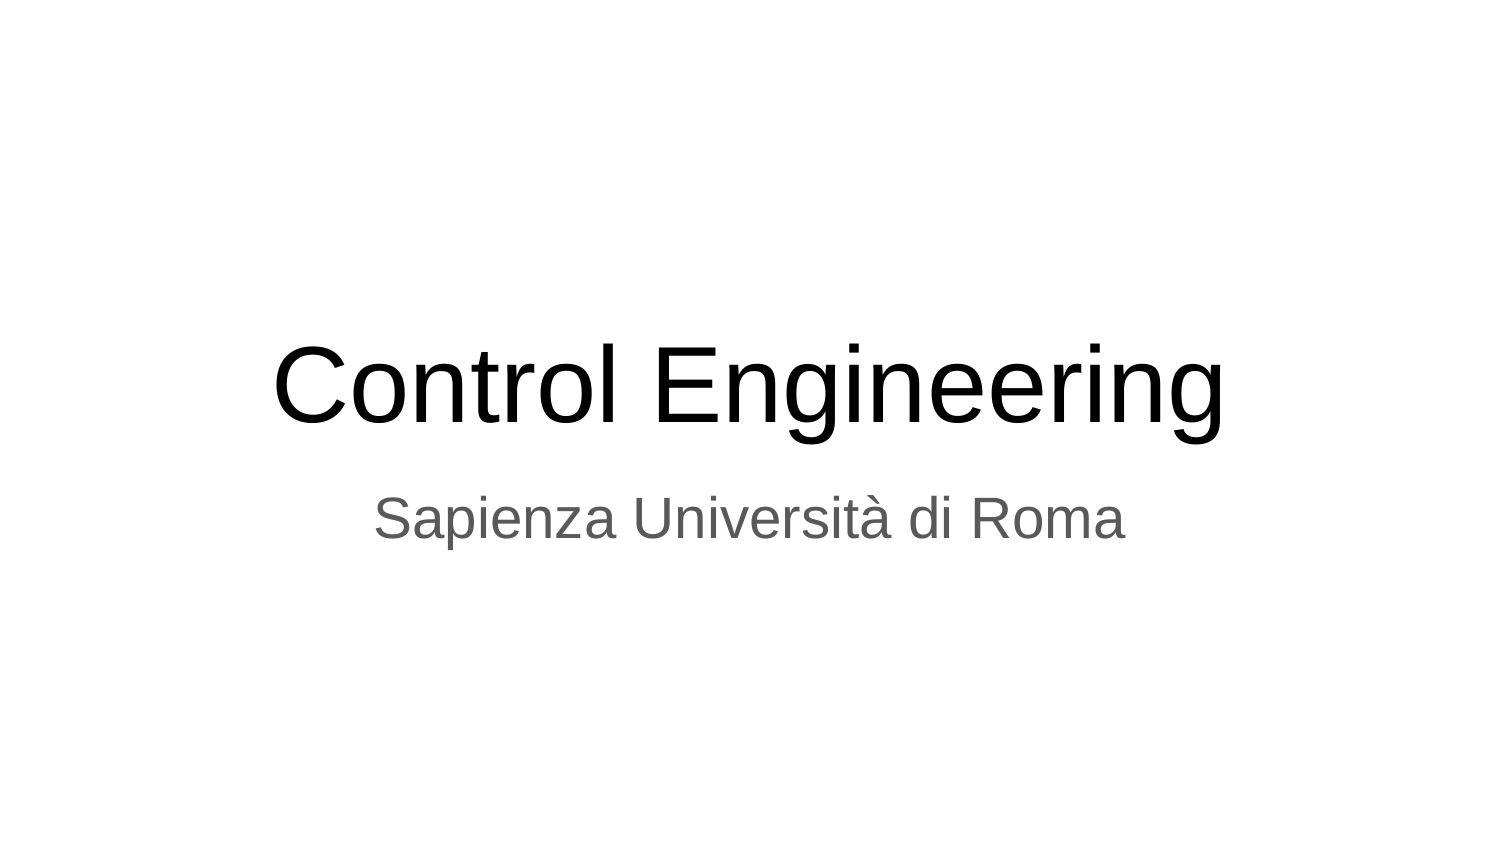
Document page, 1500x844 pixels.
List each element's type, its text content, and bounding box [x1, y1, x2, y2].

title Control Engineering [51, 122, 1449, 459]
subtitle Sapienza Università di Roma [51, 464, 1449, 595]
